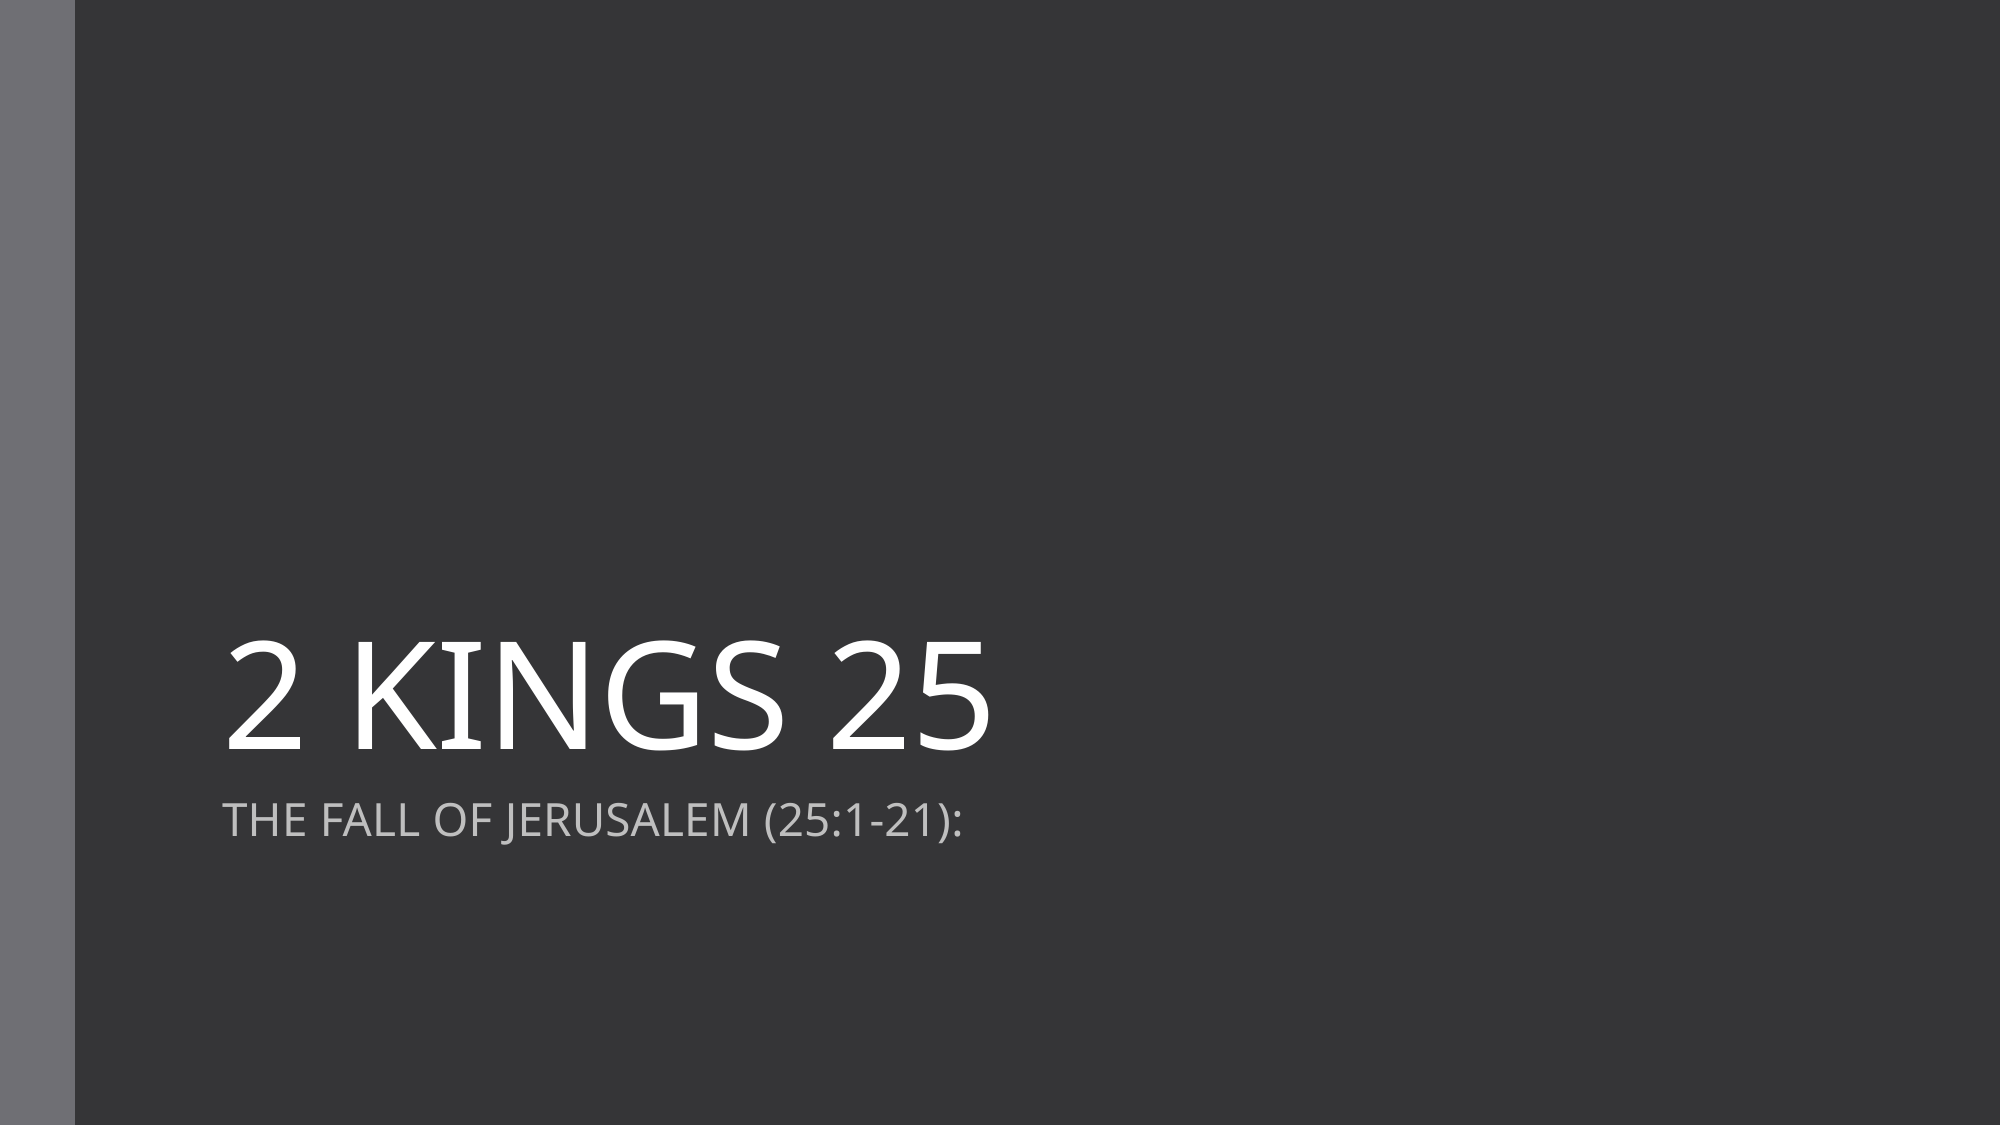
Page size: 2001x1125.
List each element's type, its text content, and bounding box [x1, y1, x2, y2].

subtitle THE FALL OF JERUSALEM (25:1-21): [206, 787, 1752, 1066]
title 2 KINGS 25 [206, 124, 1752, 787]
